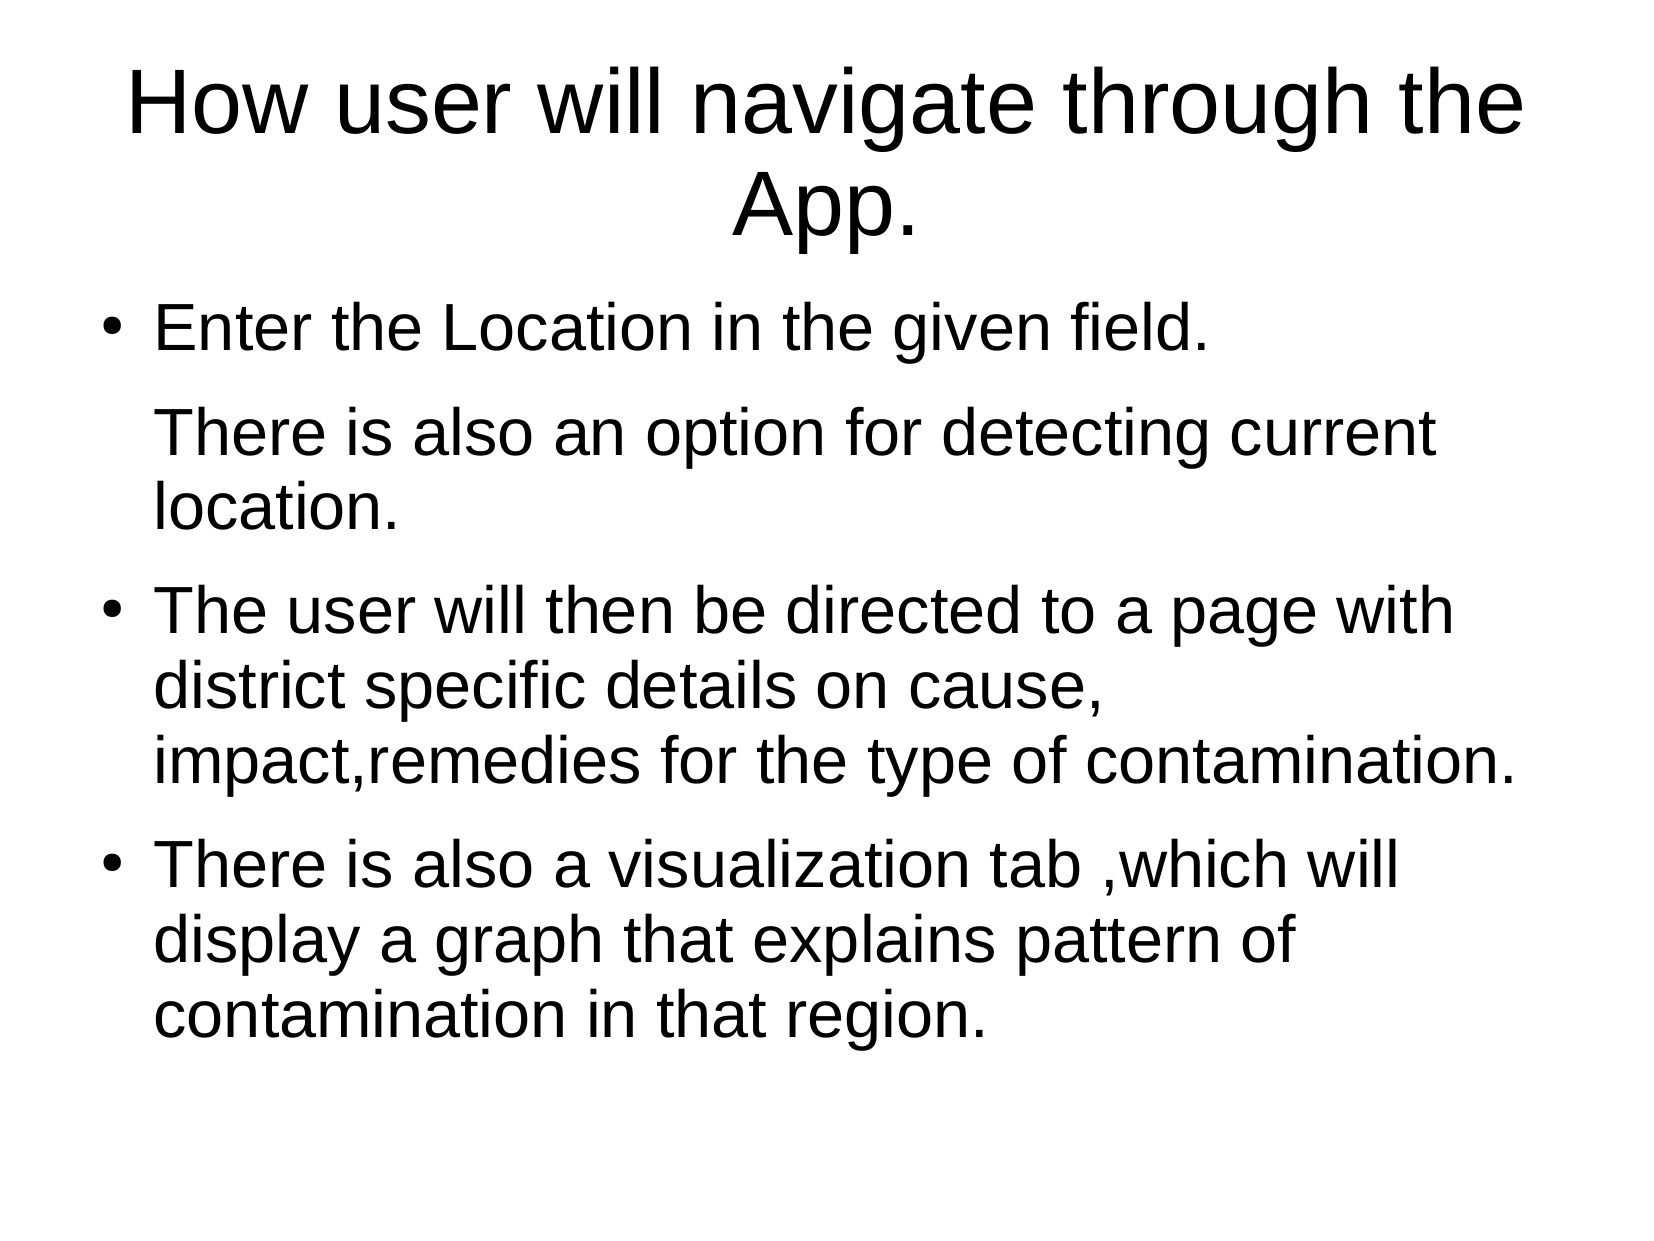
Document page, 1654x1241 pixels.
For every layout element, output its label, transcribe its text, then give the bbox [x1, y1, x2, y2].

list Enter the Location in the given field. There is also an option for detecting current location. The user will then be directed to a page with district specific details on cause, impact,remedies for the type of contamination. There is also a visualization tab ,which will display a graph that explains pattern of contamination in that region. [82, 290, 1538, 1111]
title How user will navigate through the App. [82, 49, 1571, 257]
